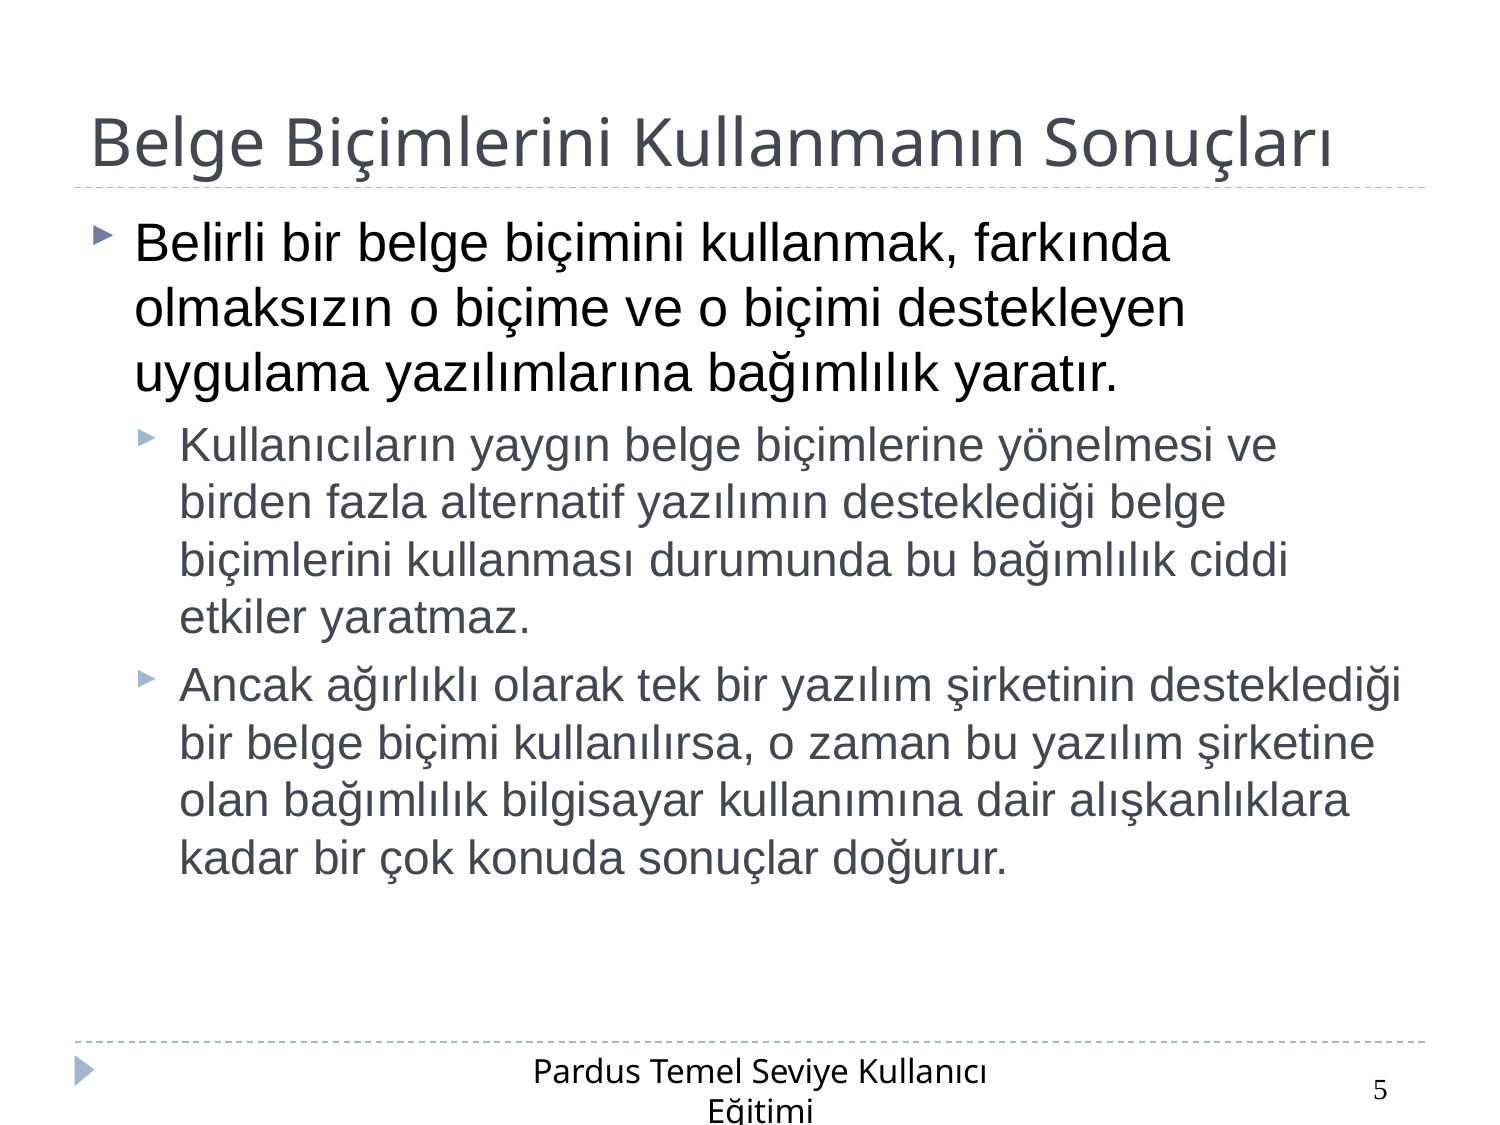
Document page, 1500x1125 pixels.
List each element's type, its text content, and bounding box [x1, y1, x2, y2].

list Belirli bir belge biçimini kullanmak, farkında olmaksızın o biçime ve o biçimi destekleyen uygulama yazılımlarına bağımlılık yaratır. Kullanıcıların yaygın belge biçimlerine yönelmesi ve birden fazla alternatif yazılımın desteklediği belge biçimlerini kullanması durumunda bu bağımlılık ciddi etkiler yaratmaz. Ancak ağırlıklı olarak tek bir yazılım şirketinin desteklediği bir belge biçimi kullanılırsa, o zaman bu yazılım şirketine olan bağımlılık bilgisayar kullanımına dair alışkanlıklara kadar bir çok konuda sonuçlar doğurur. [75, 200, 1425, 1010]
title Belge Biçimlerini Kullanmanın Sonuçları [75, 24, 1425, 188]
